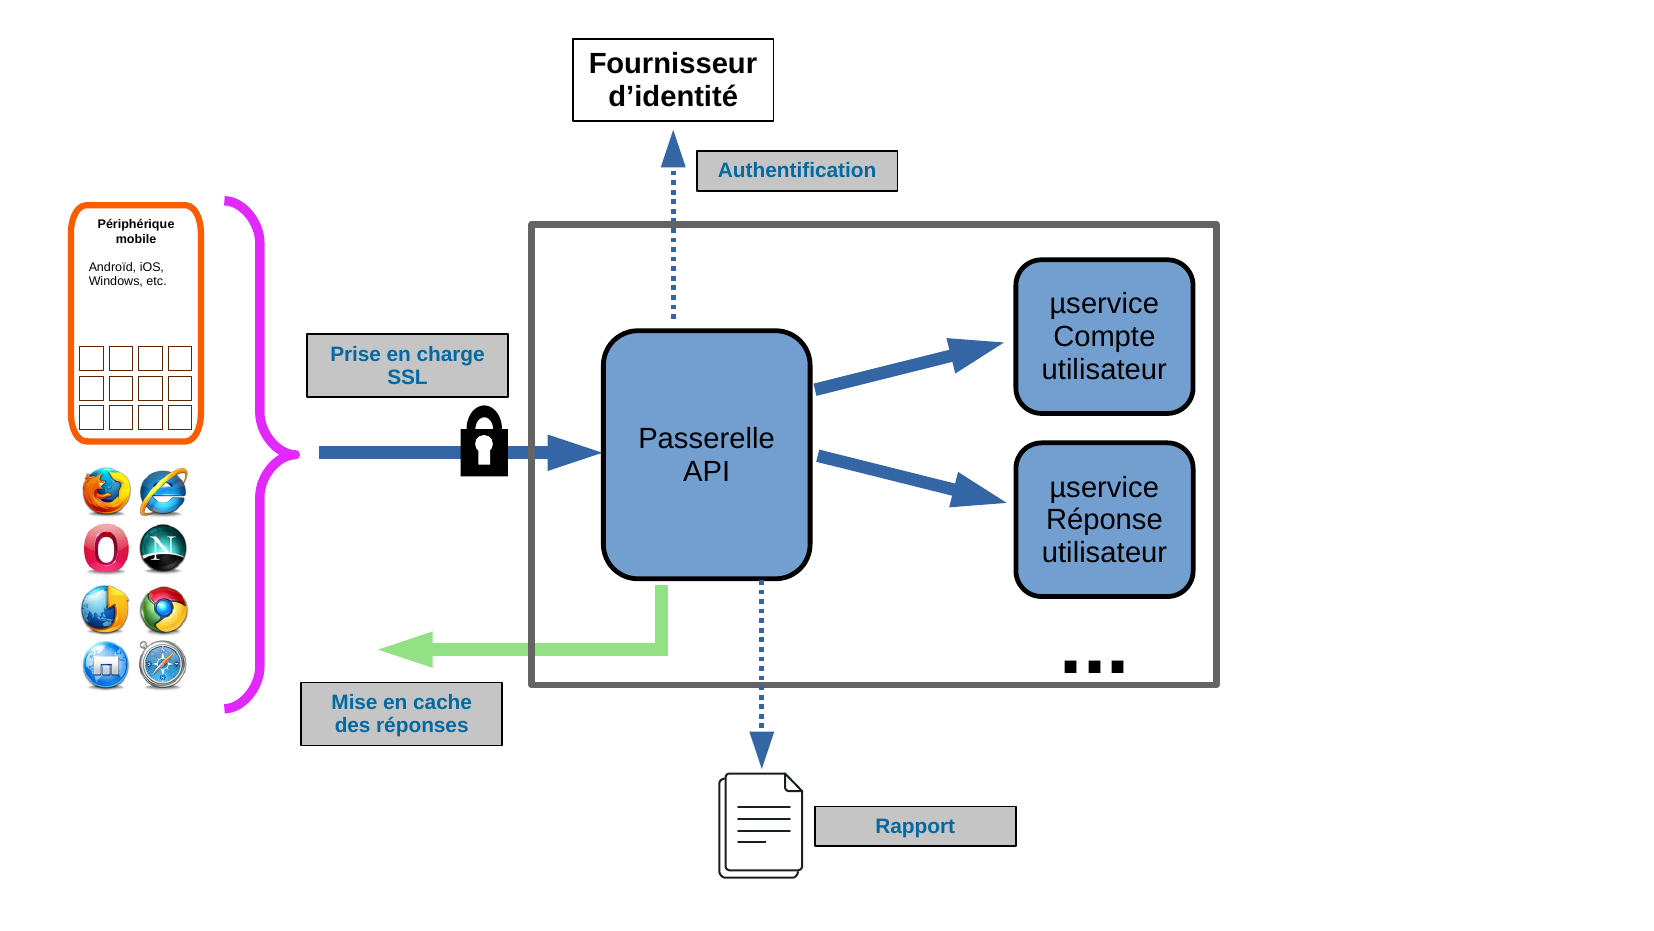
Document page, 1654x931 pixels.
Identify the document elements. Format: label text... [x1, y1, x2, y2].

text_box [460, 405, 508, 477]
text_box µservice Compte utilisateur [1015, 259, 1194, 414]
picture [72, 460, 195, 699]
text_box ... [1045, 590, 1152, 682]
text_box Rapport [814, 806, 1016, 847]
text_box Fournisseur d’identité [572, 38, 774, 121]
text_box Prise en charge SSL [307, 333, 508, 397]
text_box Authentification [696, 150, 898, 191]
text_box Mise en cache des réponses [301, 682, 502, 746]
text_box Passerelle API [603, 330, 811, 579]
text_box µservice Réponse utilisateur [1015, 442, 1194, 597]
text_box Périphérique mobile Androïd, iOS, Windows, etc. [73, 210, 199, 310]
text_box ... [1045, 688, 1152, 699]
